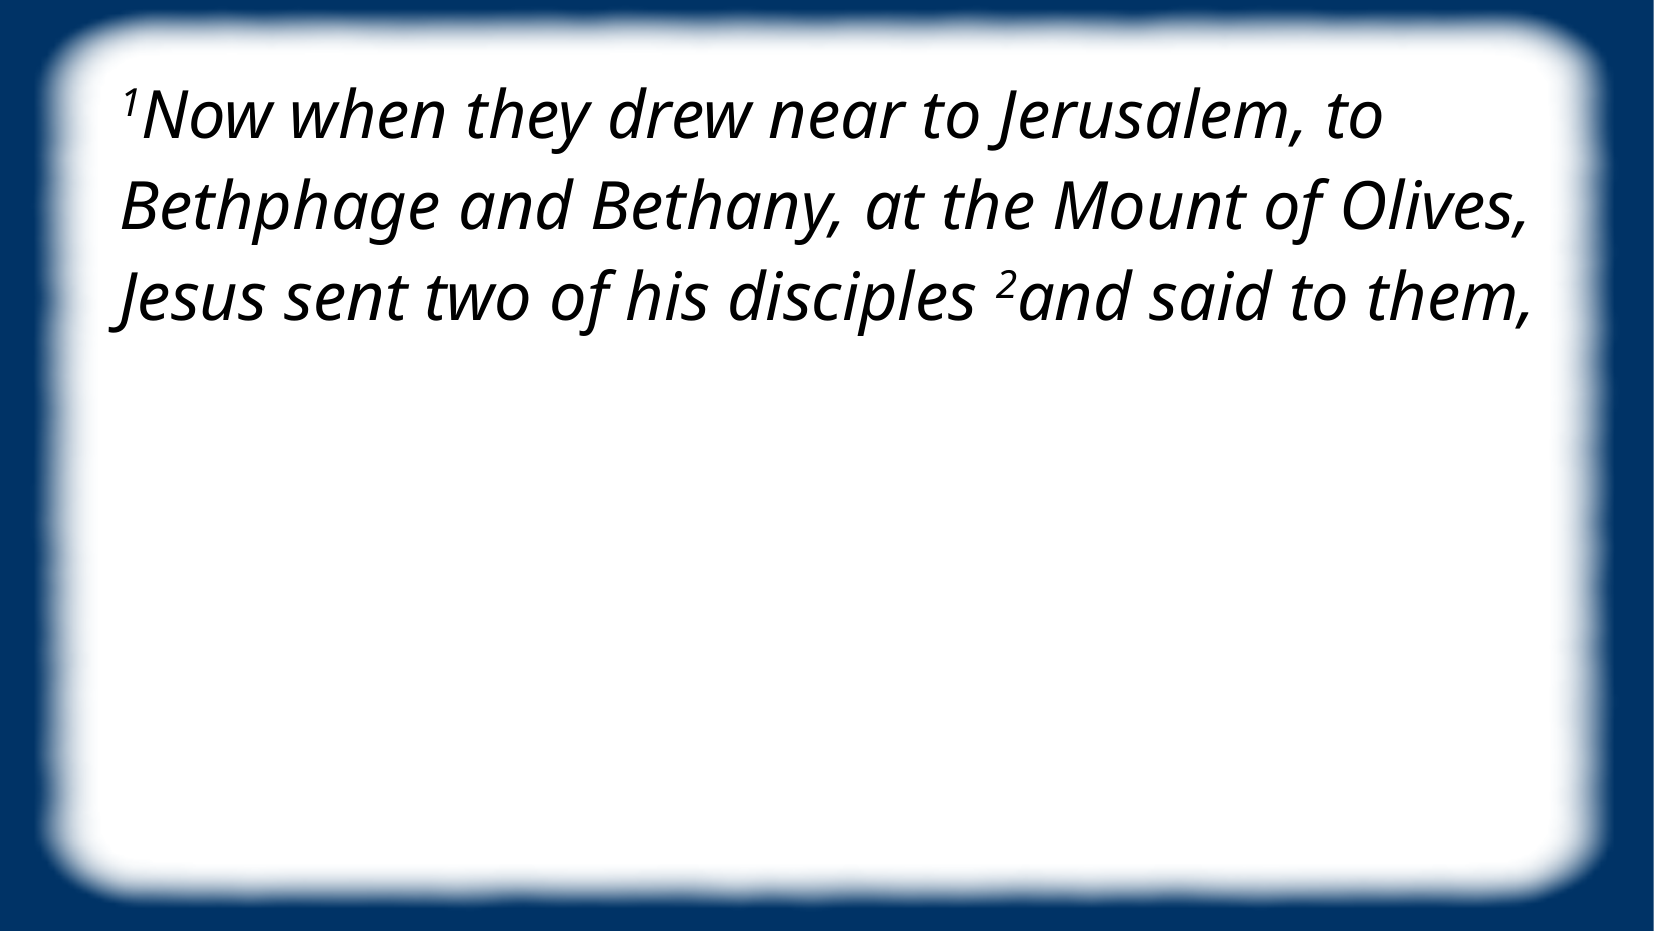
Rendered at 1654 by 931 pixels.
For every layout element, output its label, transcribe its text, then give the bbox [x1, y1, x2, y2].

picture [0, 0, 1654, 931]
text_box 1Now when they drew near to Jerusalem, to Bethphage and Bethany, at the Mount of Olives, Jesus sent two of his disciples 2and said to them, [105, 60, 1576, 376]
